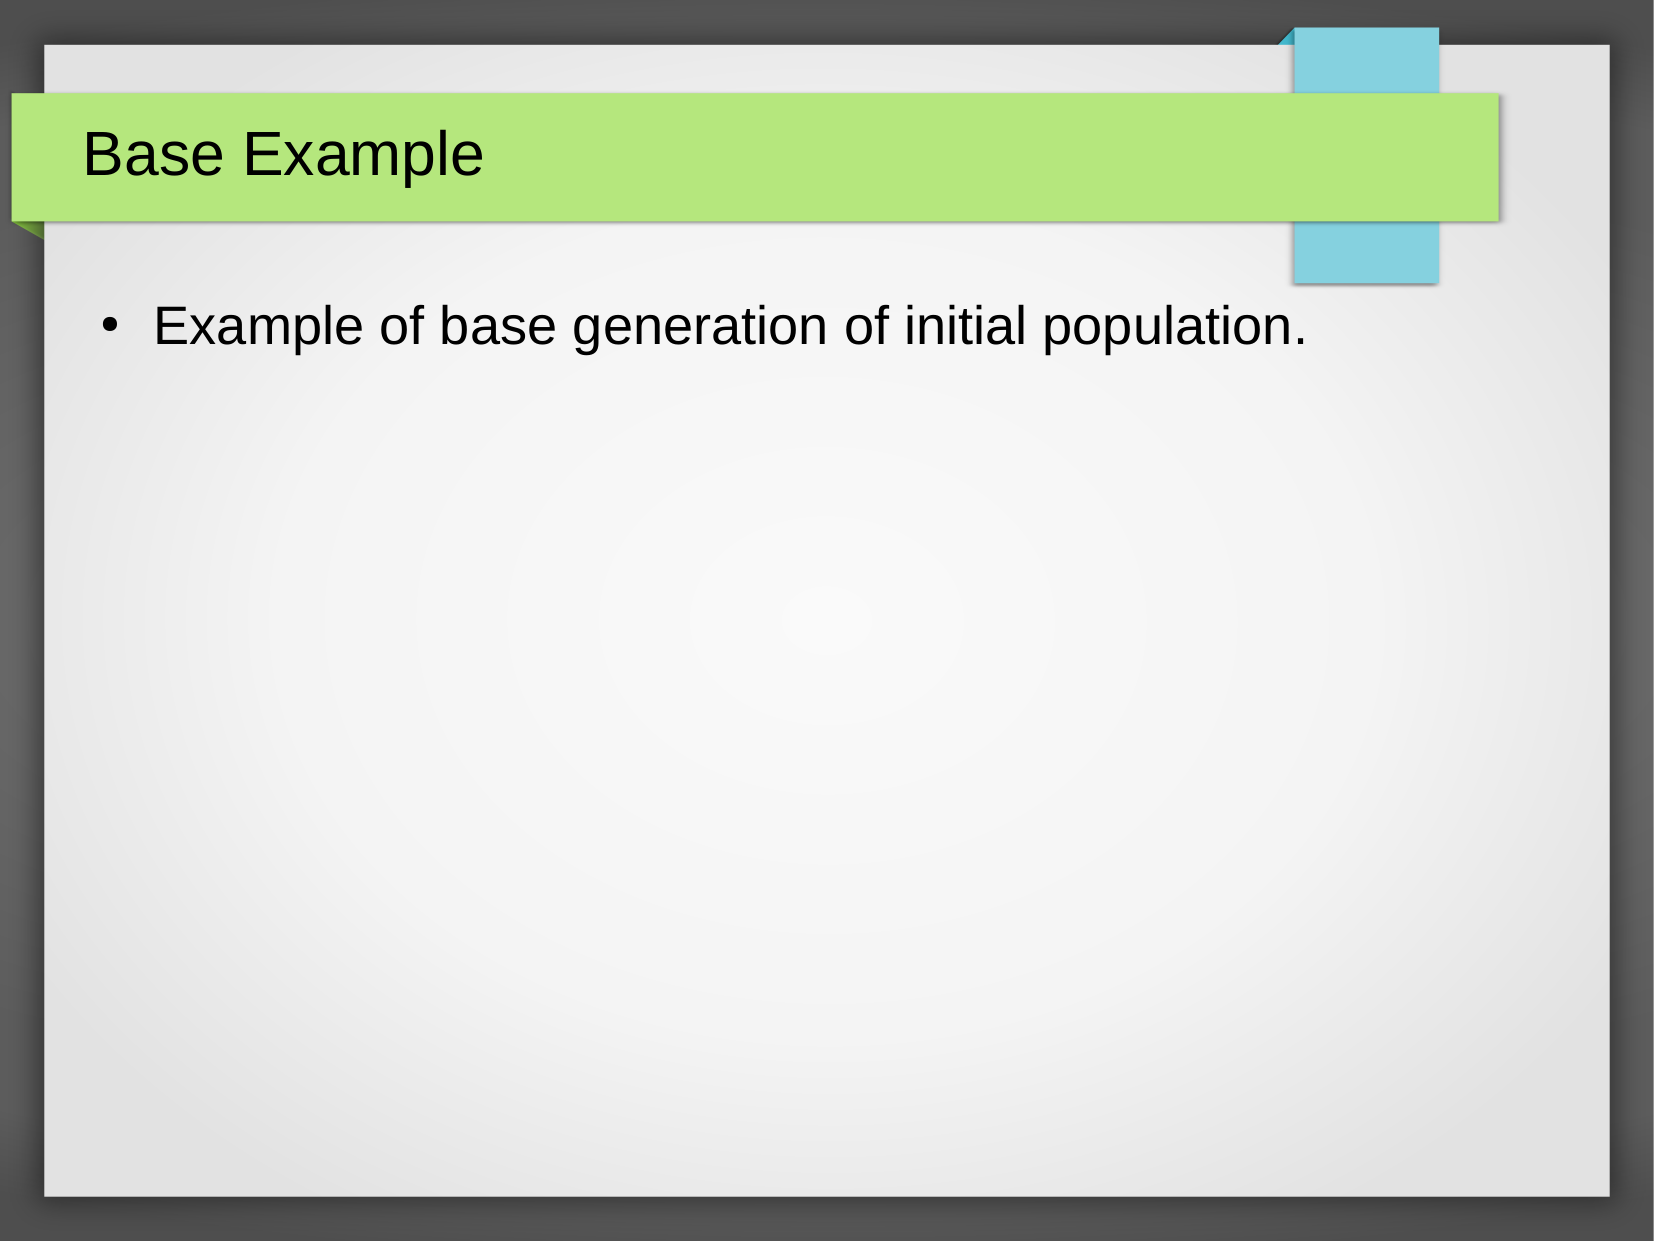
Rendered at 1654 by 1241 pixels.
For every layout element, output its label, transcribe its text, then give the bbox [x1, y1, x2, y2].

list Example of base generation of initial population. [82, 295, 1571, 1015]
picture [0, 0, 1654, 1241]
title Base Example [82, 94, 1264, 213]
